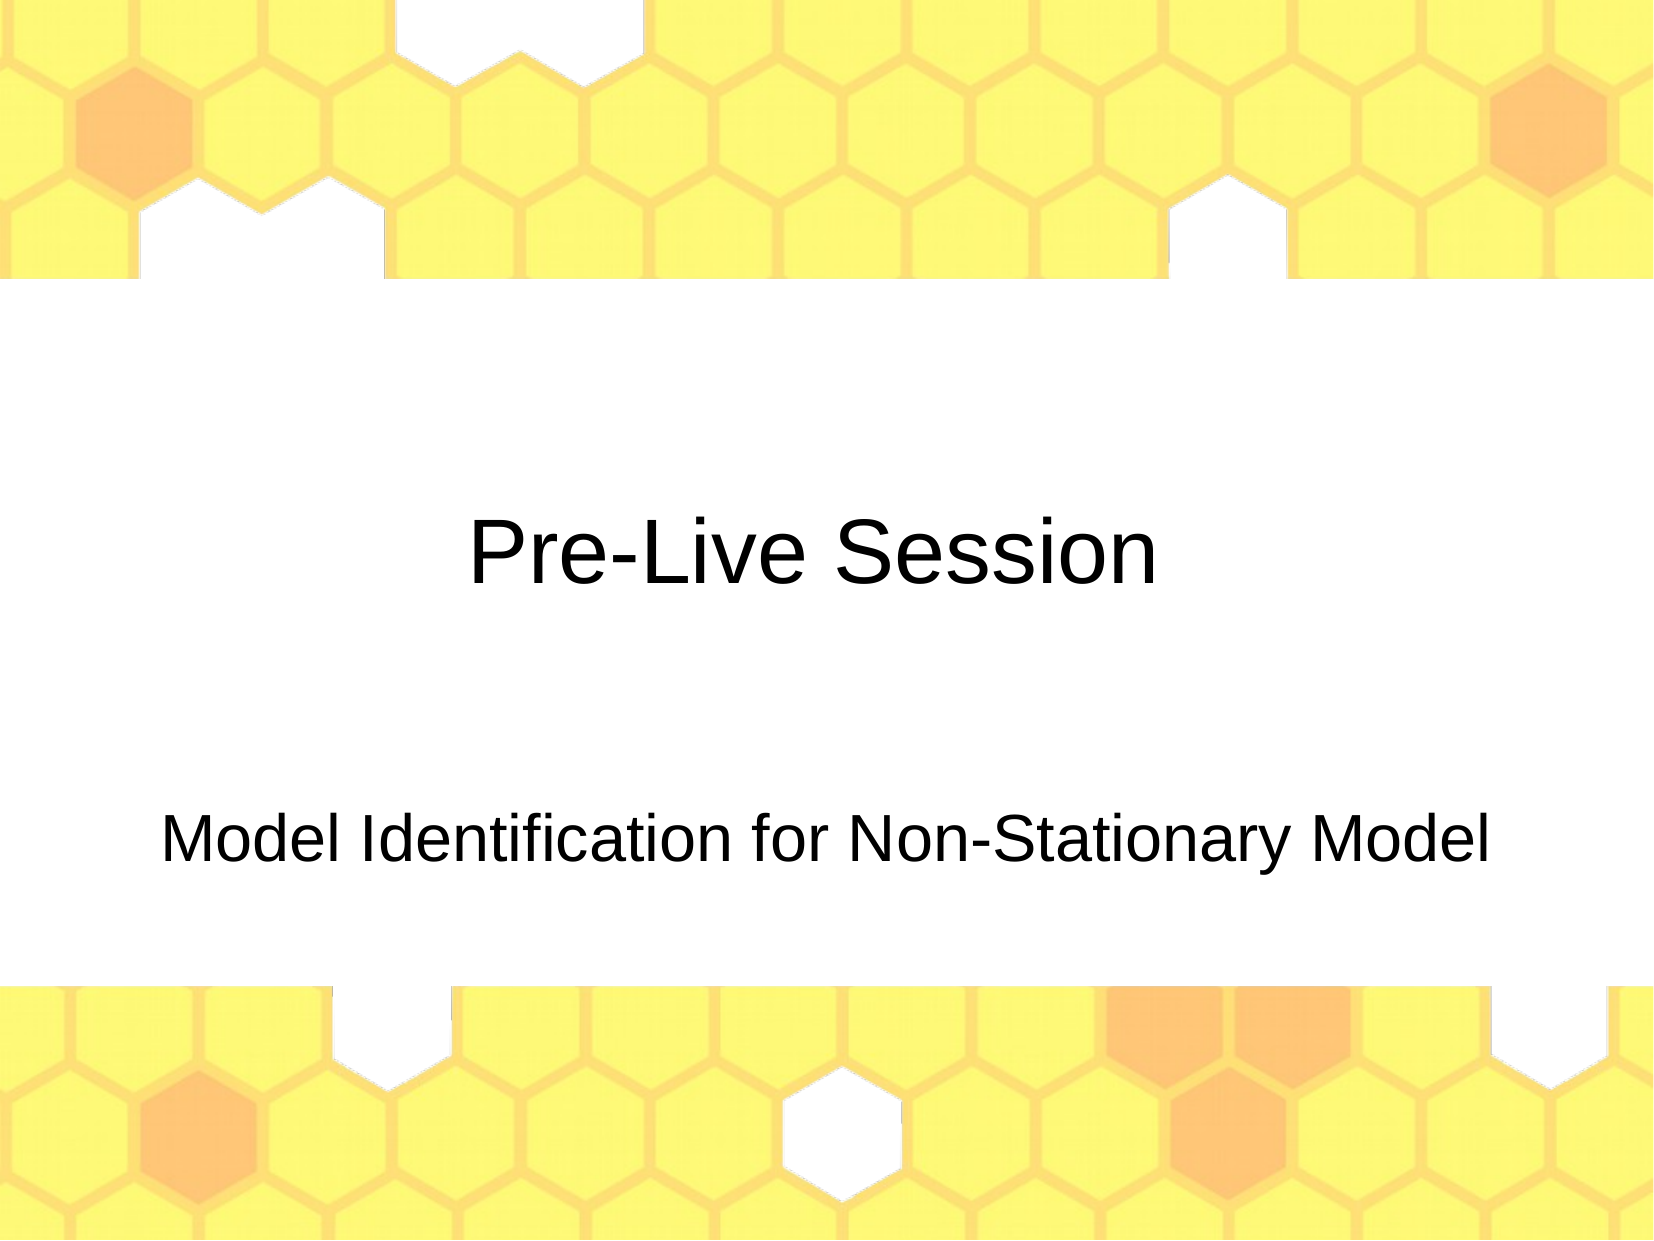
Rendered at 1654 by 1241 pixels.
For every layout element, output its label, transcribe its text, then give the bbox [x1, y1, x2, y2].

picture [0, 986, 1654, 1240]
title Pre-Live Session [82, 418, 1571, 686]
picture [0, 0, 1654, 279]
subtitle Model Identification for Non-Stationary Model [82, 744, 1571, 934]
